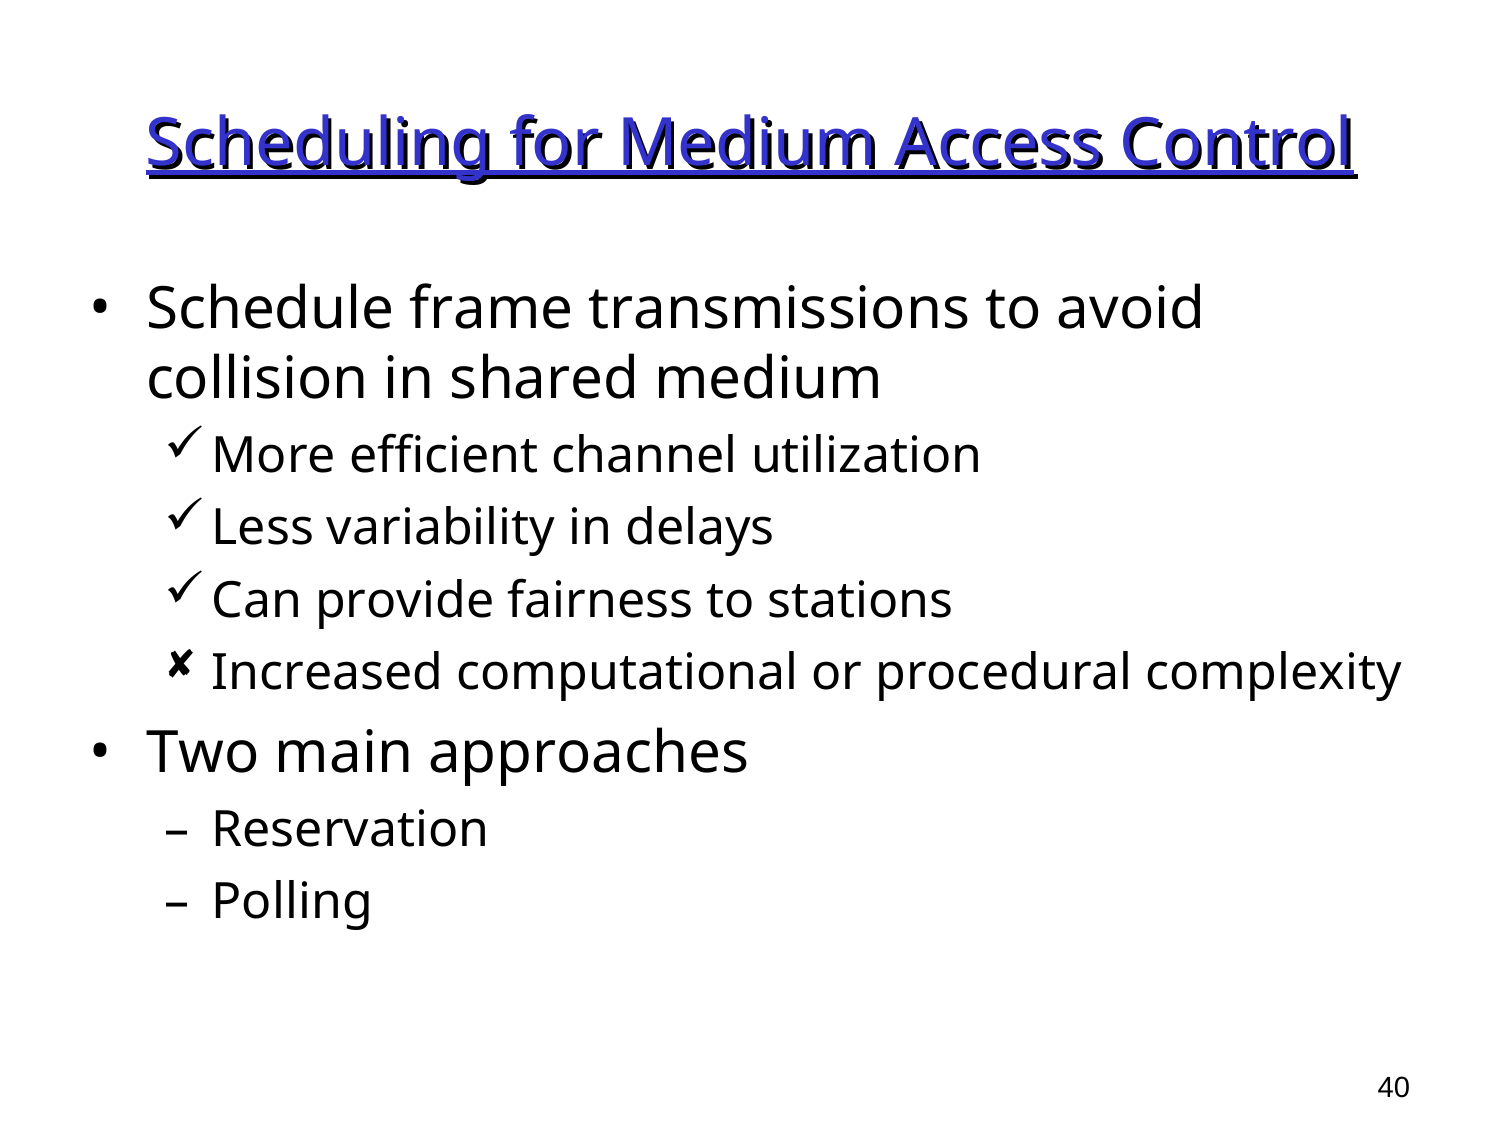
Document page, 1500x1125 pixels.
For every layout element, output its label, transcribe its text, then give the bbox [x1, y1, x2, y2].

list Schedule frame transmissions to avoid collision in shared medium More efficient channel utilization Less variability in delays Can provide fairness to stations Increased computational or procedural complexity Two main approaches Reservation Polling [75, 262, 1426, 1039]
title Scheduling for Medium Access Control [75, 45, 1426, 233]
